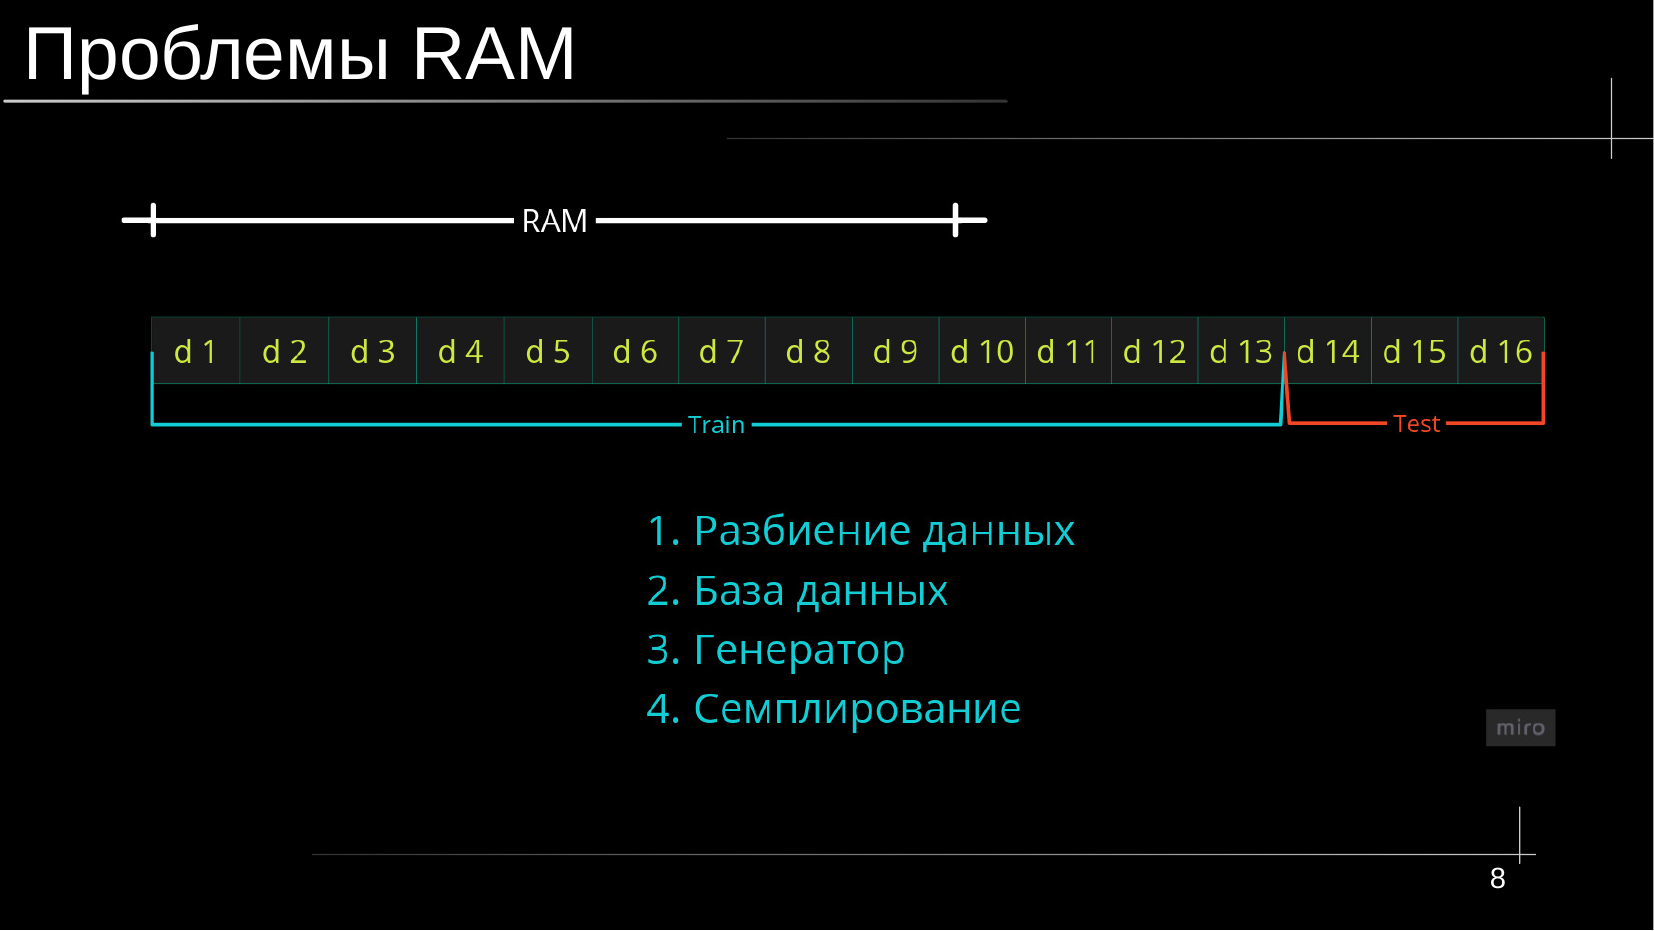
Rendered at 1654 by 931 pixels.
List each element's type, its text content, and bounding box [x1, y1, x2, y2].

title Проблемы RAM [23, 0, 1589, 107]
picture [92, 179, 1578, 768]
